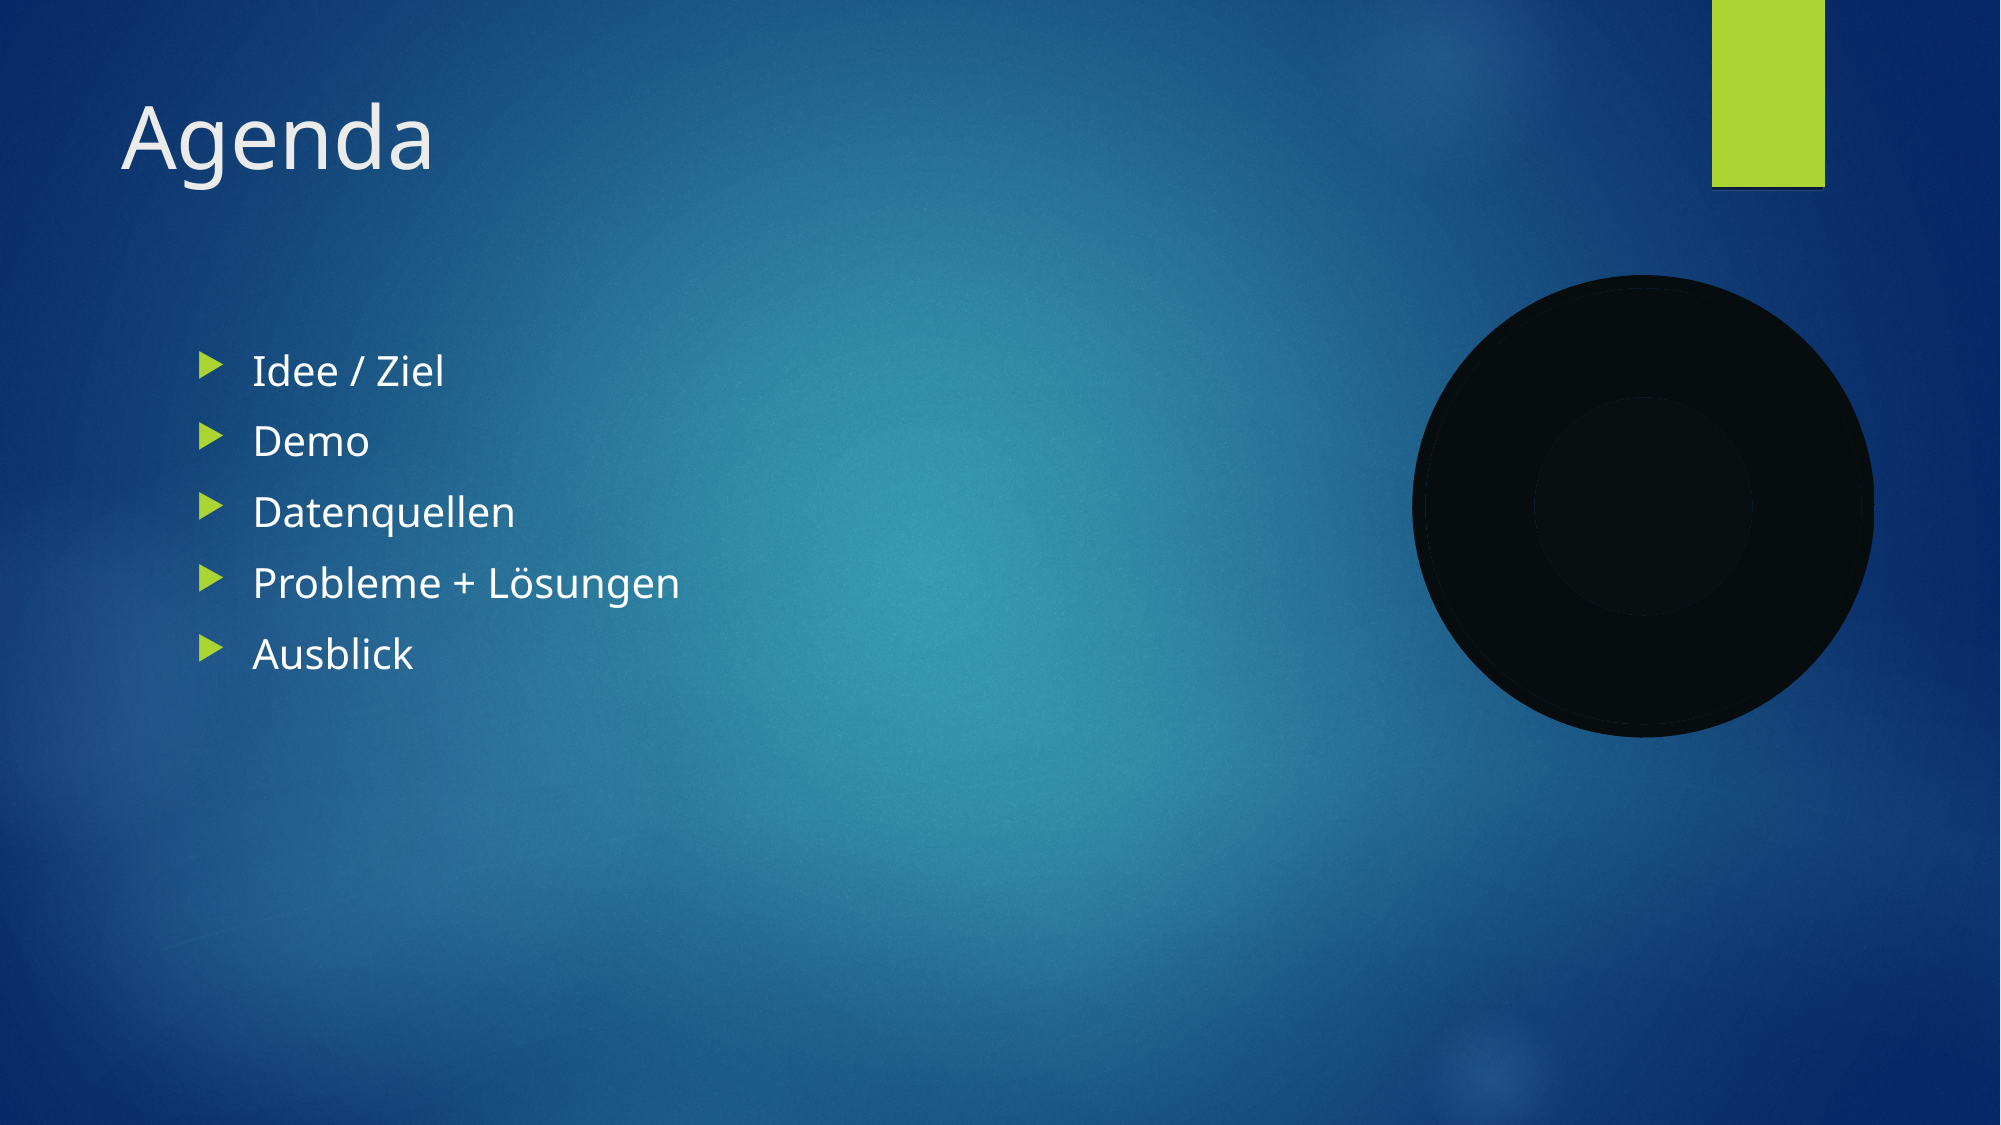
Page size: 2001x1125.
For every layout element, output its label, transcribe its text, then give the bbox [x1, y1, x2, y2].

title Agenda [106, 74, 1649, 305]
list Idee / Ziel Demo Datenquellen Probleme + Lösungen Ausblick [181, 336, 1649, 1026]
